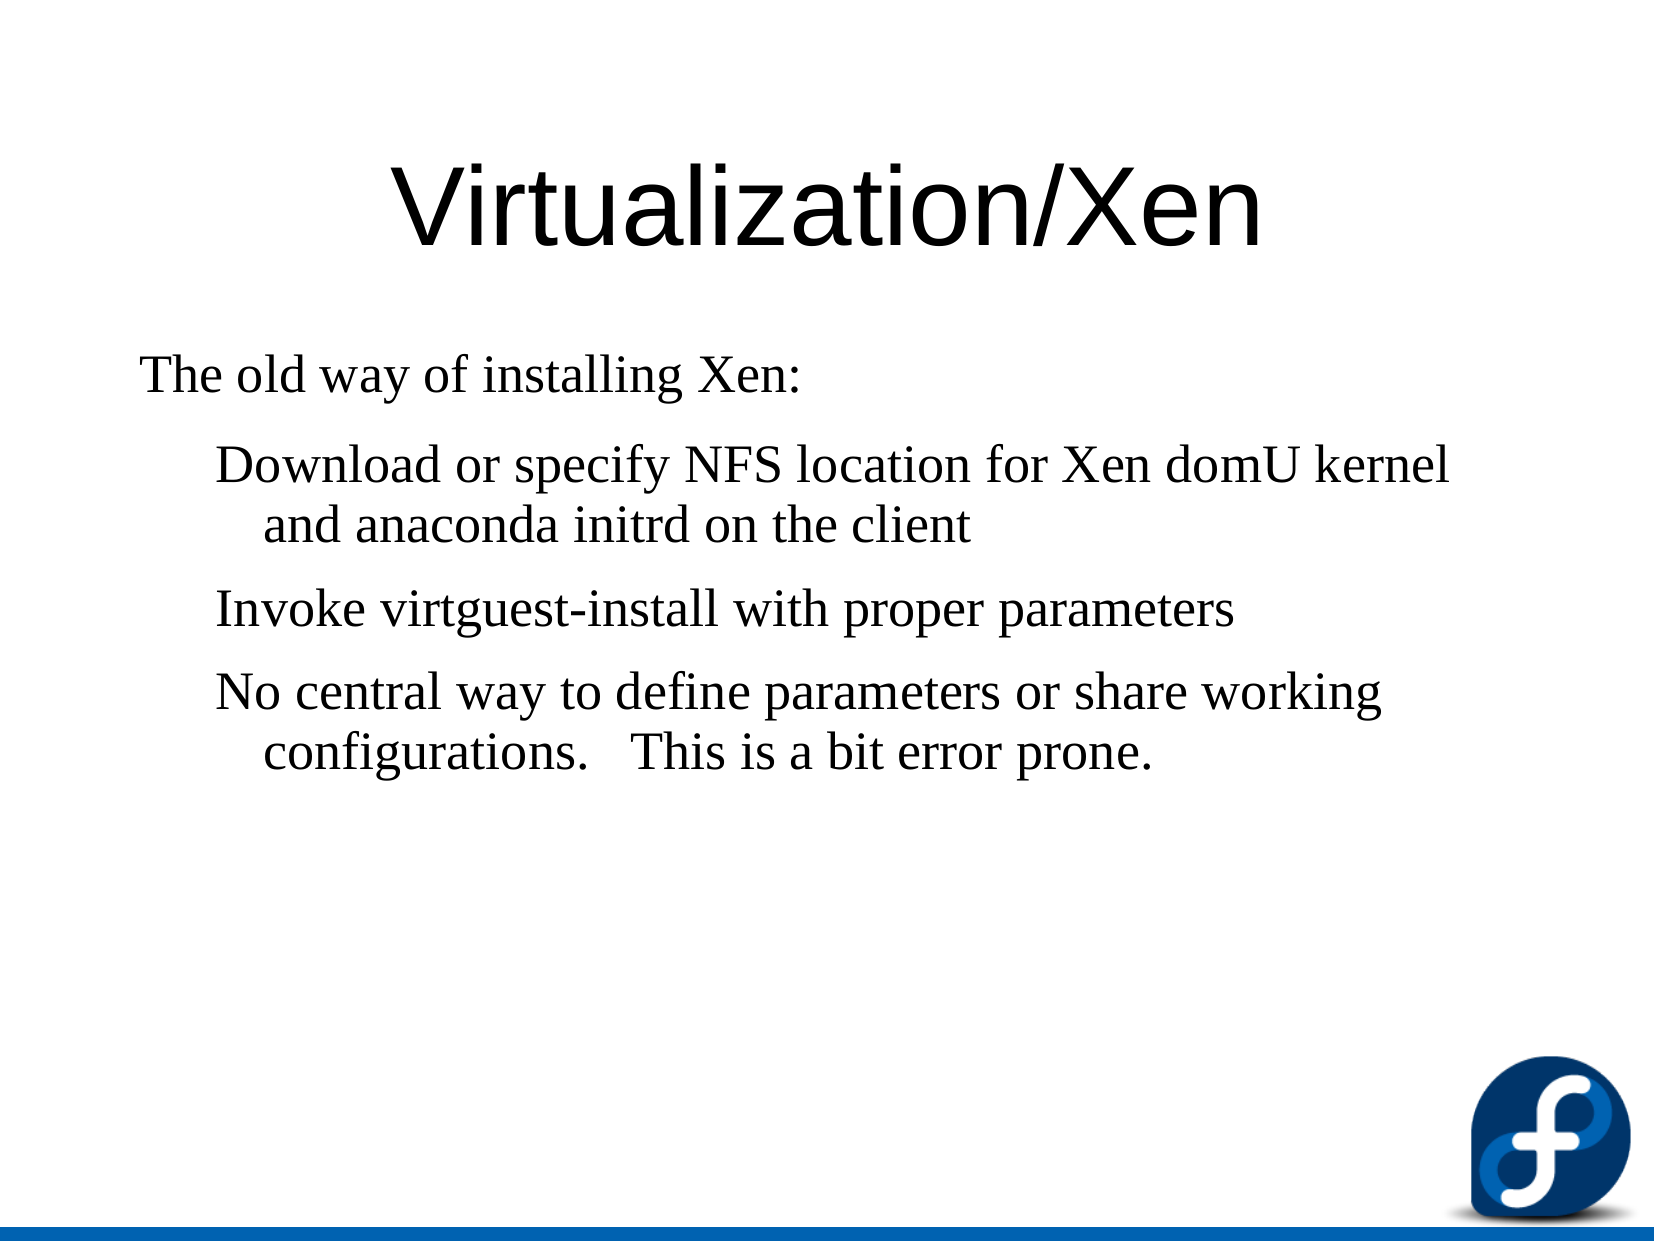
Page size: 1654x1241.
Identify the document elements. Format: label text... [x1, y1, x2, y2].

title Virtualization/Xen [121, 102, 1534, 310]
picture [1438, 1055, 1645, 1229]
list The old way of installing Xen: Download or specify NFS location for Xen domU kernel and anaconda initrd on the client Invoke virtguest-install with proper parameters No central way to define parameters or share working configurations. This is a bit error prone. [121, 344, 1534, 1127]
